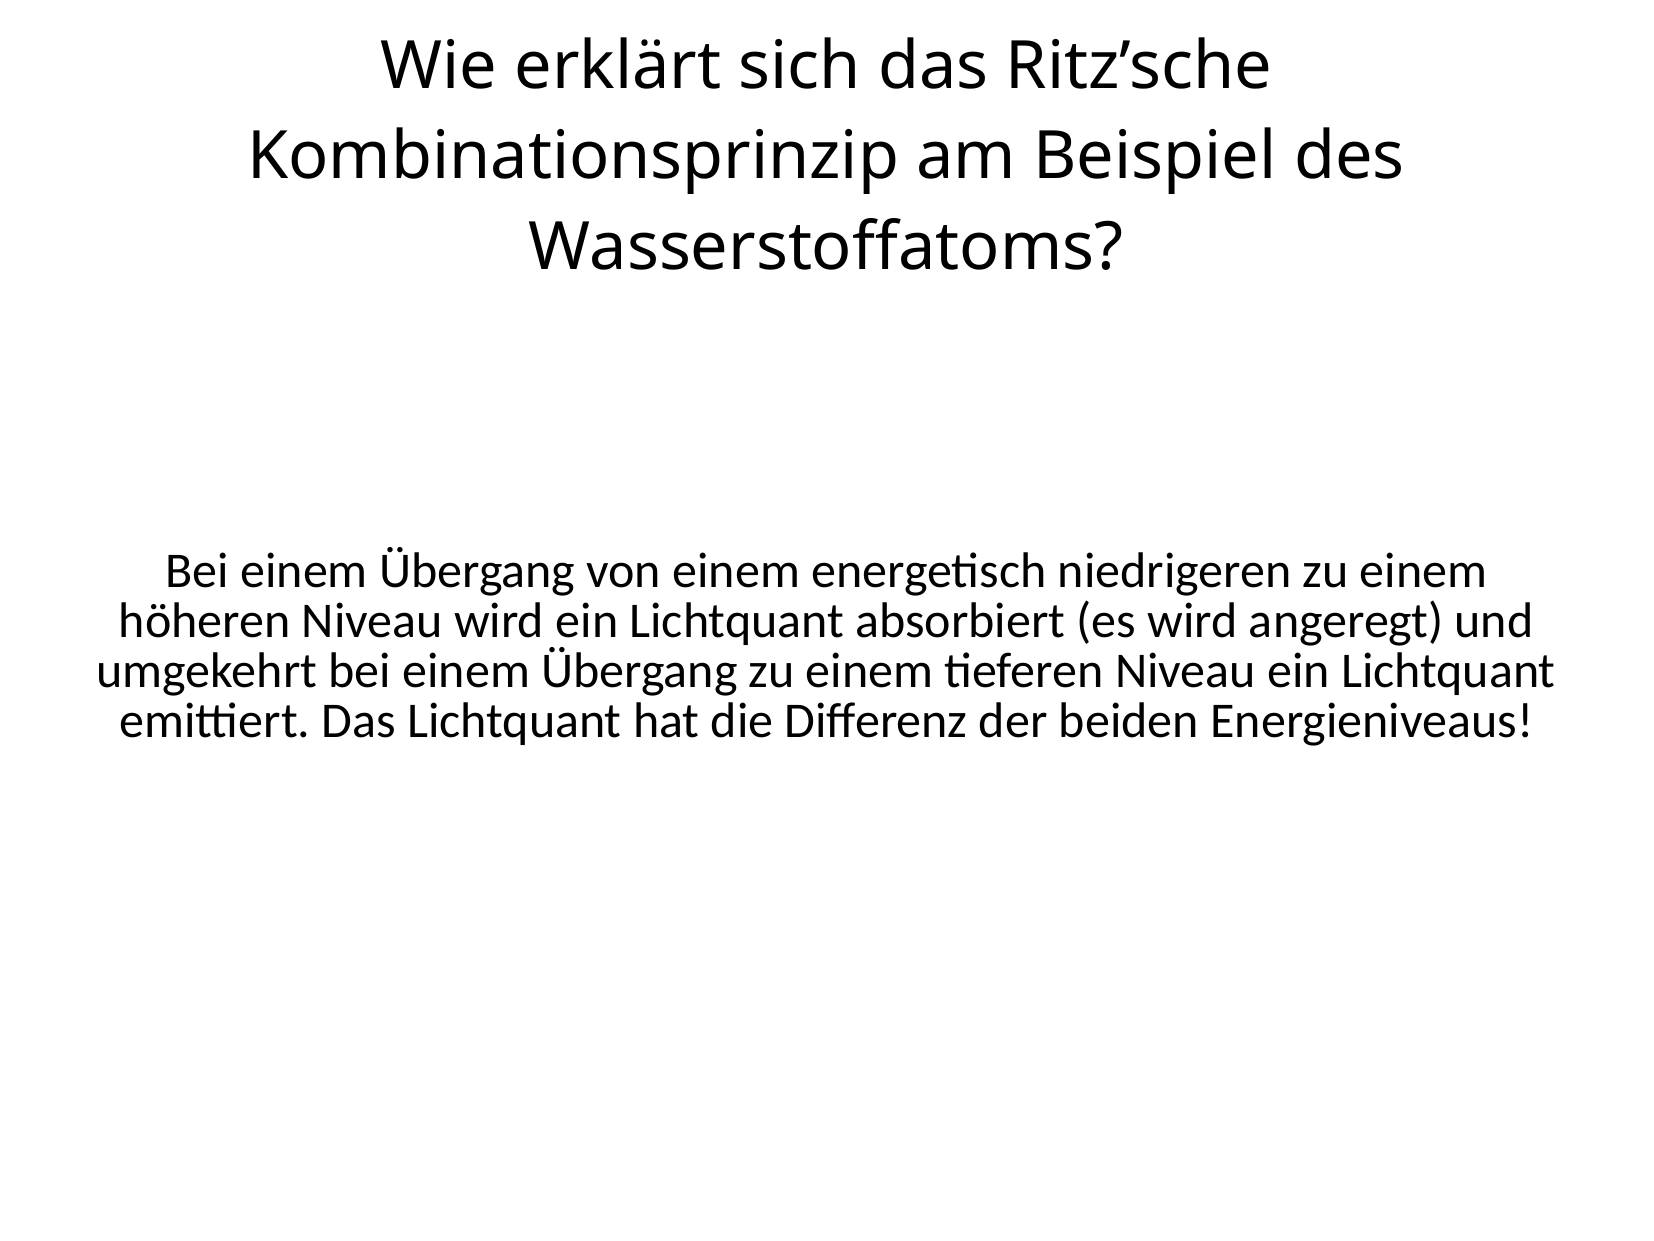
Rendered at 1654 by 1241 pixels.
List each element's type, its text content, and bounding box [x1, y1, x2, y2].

title Wie erklärt sich das Ritz’sche Kombinationsprinzip am Beispiel des Wasserstoffatoms? [82, 49, 1571, 257]
subtitle Bei einem Übergang von einem energetisch niedrigeren zu einem höheren Niveau wird ein Lichtquant absorbiert (es wird angeregt) und umgekehrt bei einem Übergang zu einem tieferen Niveau ein Lichtquant emittiert. Das Lichtquant hat die Differenz der beiden Energieniveaus! [82, 290, 1571, 1010]
